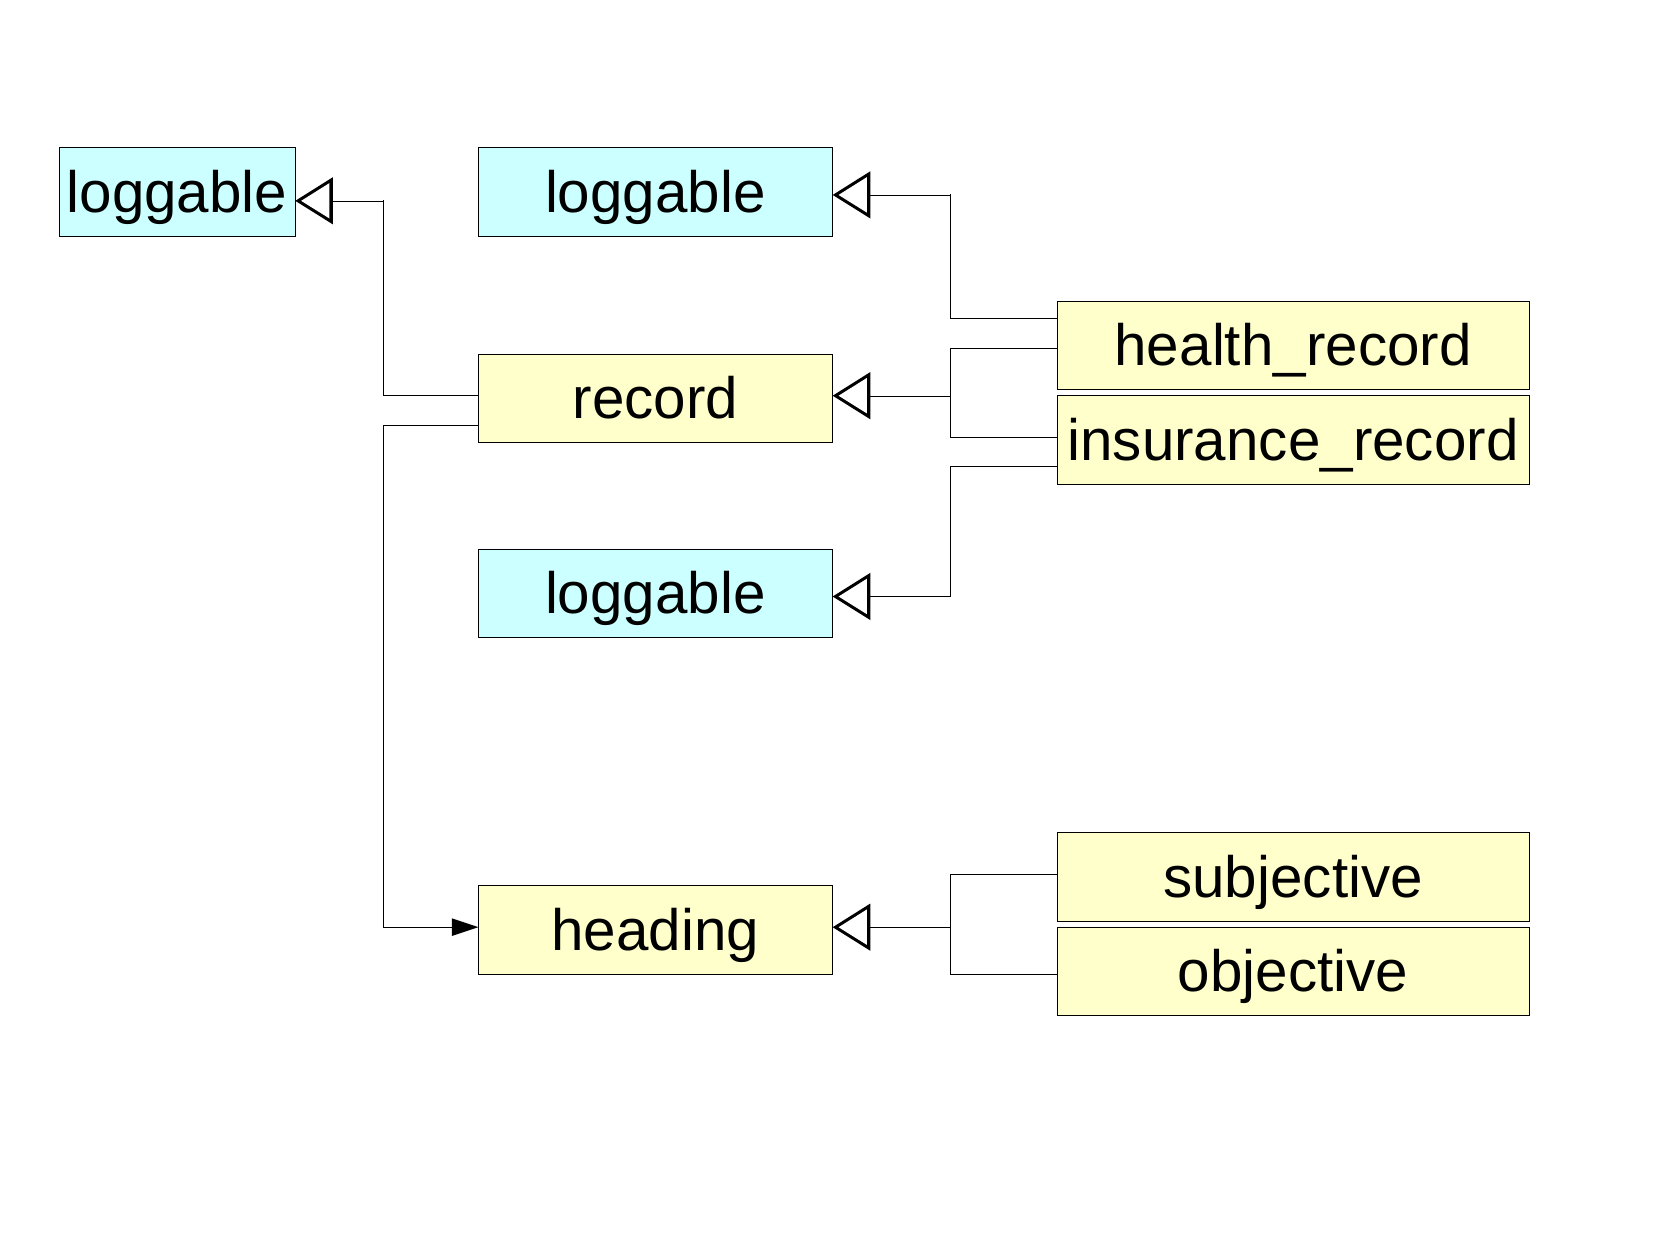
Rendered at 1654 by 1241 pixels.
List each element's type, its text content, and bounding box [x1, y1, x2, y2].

text_box loggable [478, 147, 833, 237]
text_box heading [478, 885, 833, 975]
text_box health_record [1057, 301, 1530, 390]
text_box objective [1057, 927, 1530, 1016]
text_box subjective [1057, 832, 1530, 922]
text_box record [478, 354, 833, 443]
text_box loggable [478, 549, 833, 638]
text_box loggable [59, 147, 296, 237]
text_box insurance_record [1057, 395, 1530, 485]
